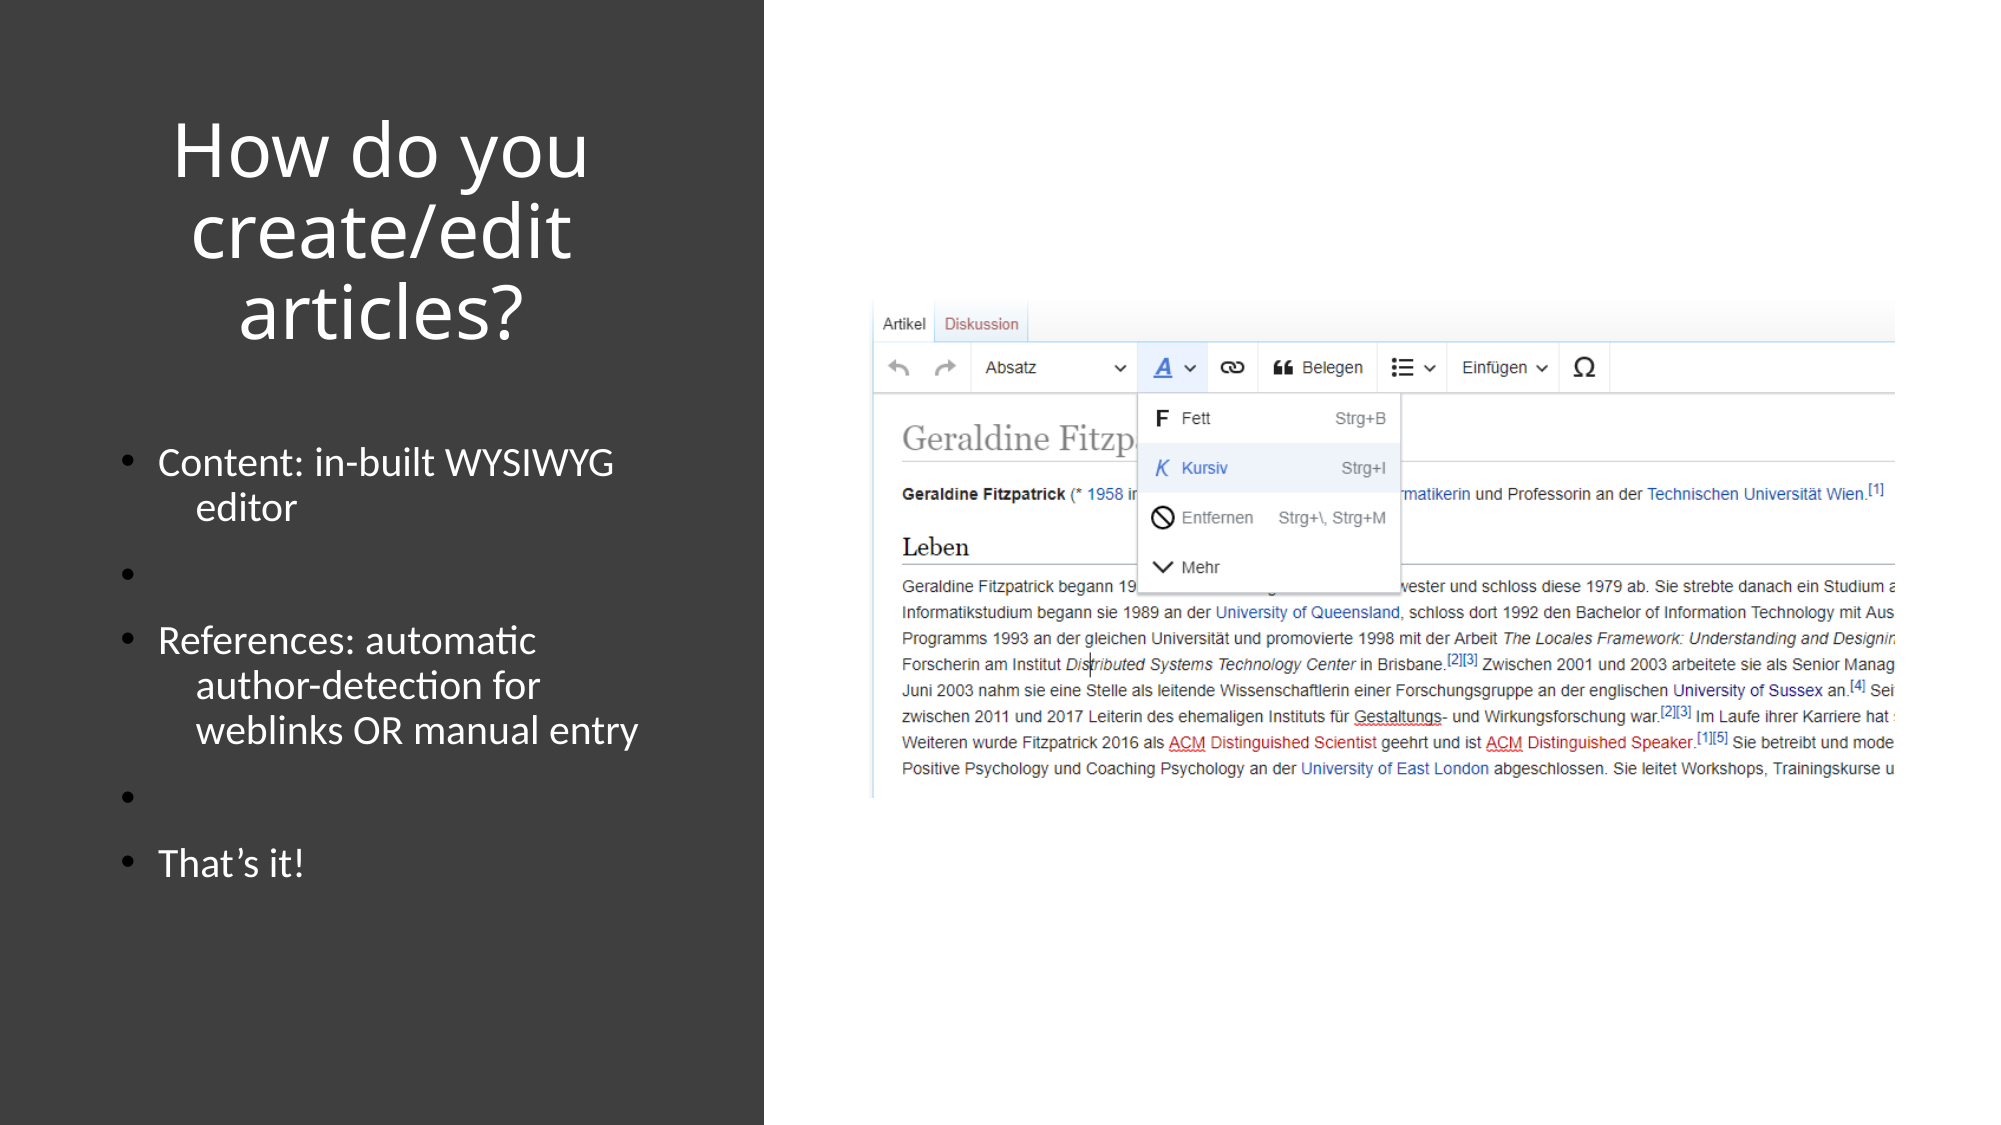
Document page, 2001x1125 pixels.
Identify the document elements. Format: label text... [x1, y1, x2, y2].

title How do you create/edit articles? [105, 102, 658, 366]
list Content: in-built WYSIWYG editor References: automatic author-detection for weblinks OR manual entry That’s it! [105, 432, 658, 994]
picture [869, 300, 1895, 798]
text_box [0, 0, 764, 1125]
